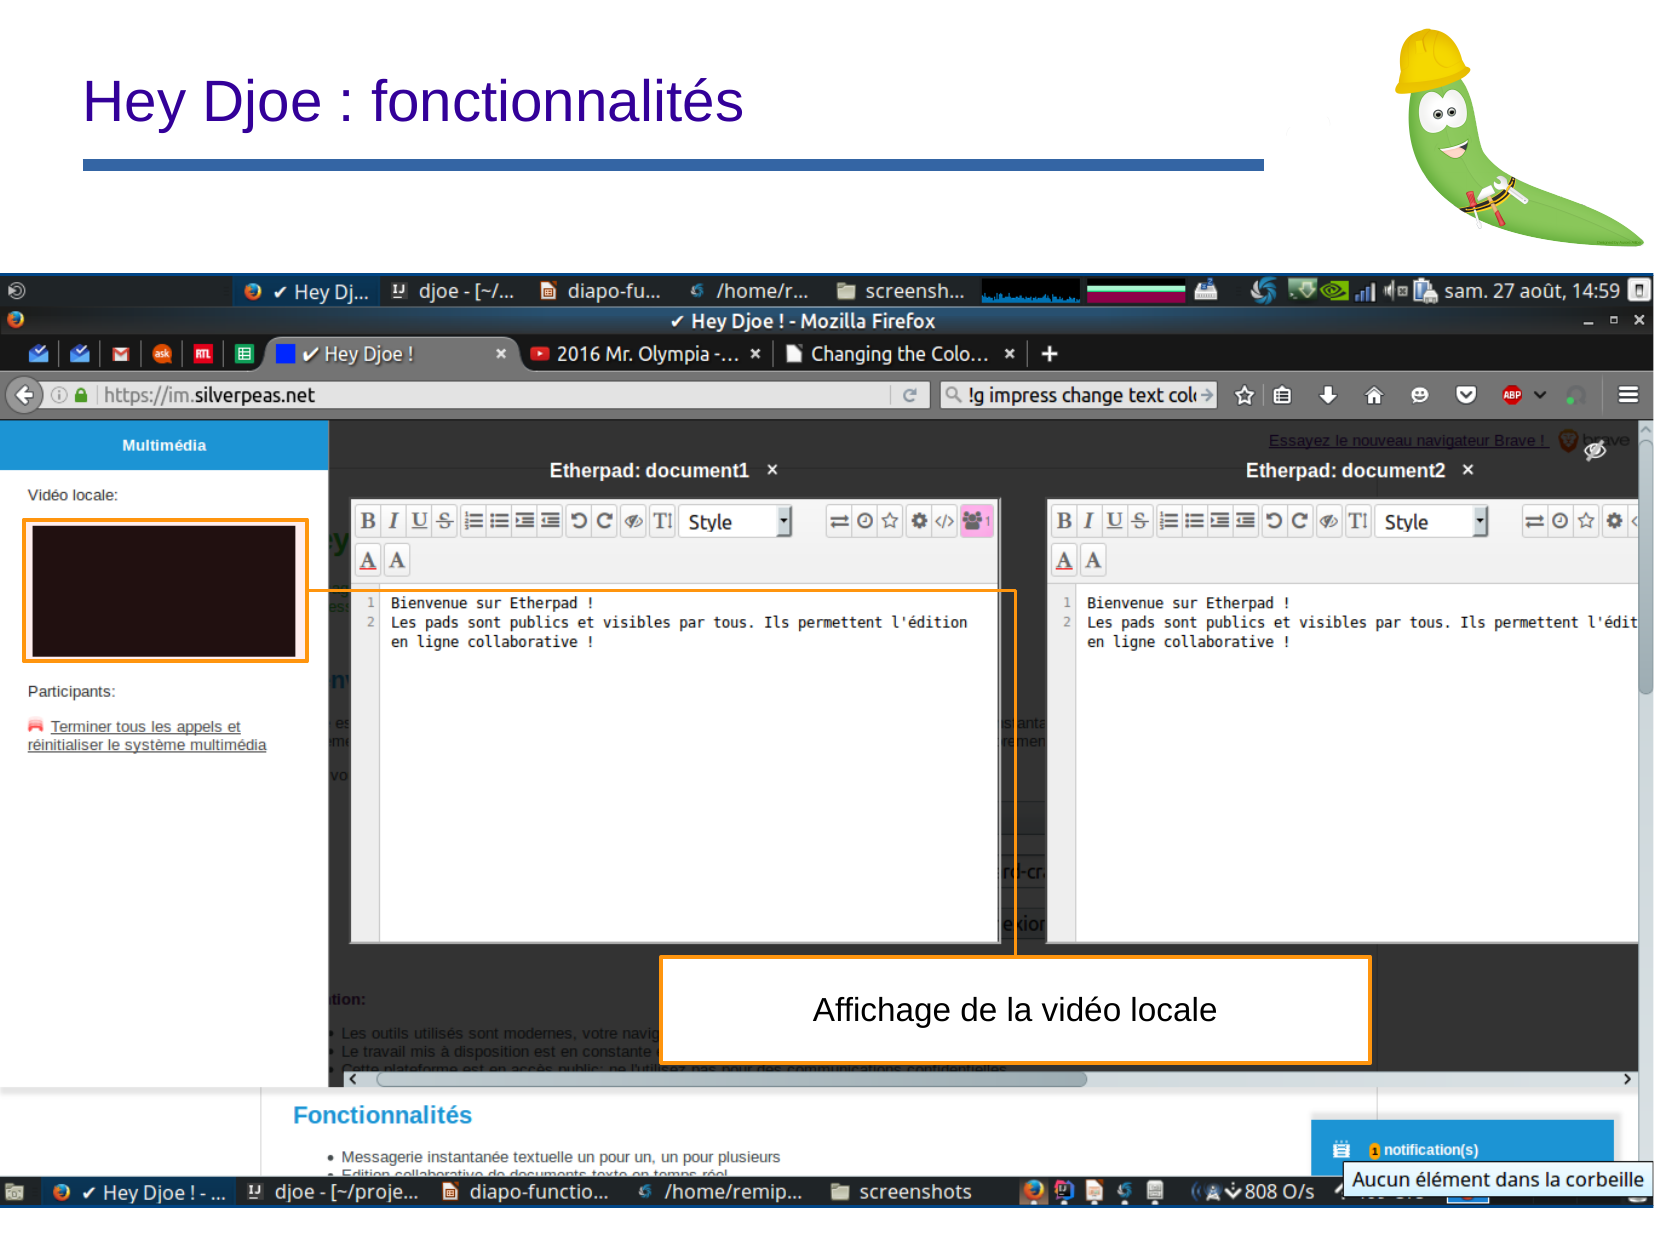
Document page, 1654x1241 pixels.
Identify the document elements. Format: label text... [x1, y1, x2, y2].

picture [1286, 23, 1647, 248]
title Hey Djoe : fonctionnalités [82, 49, 1264, 154]
text_box Affichage de la vidéo locale [661, 956, 1371, 1063]
picture [0, 275, 1654, 1206]
text_box [23, 519, 308, 662]
